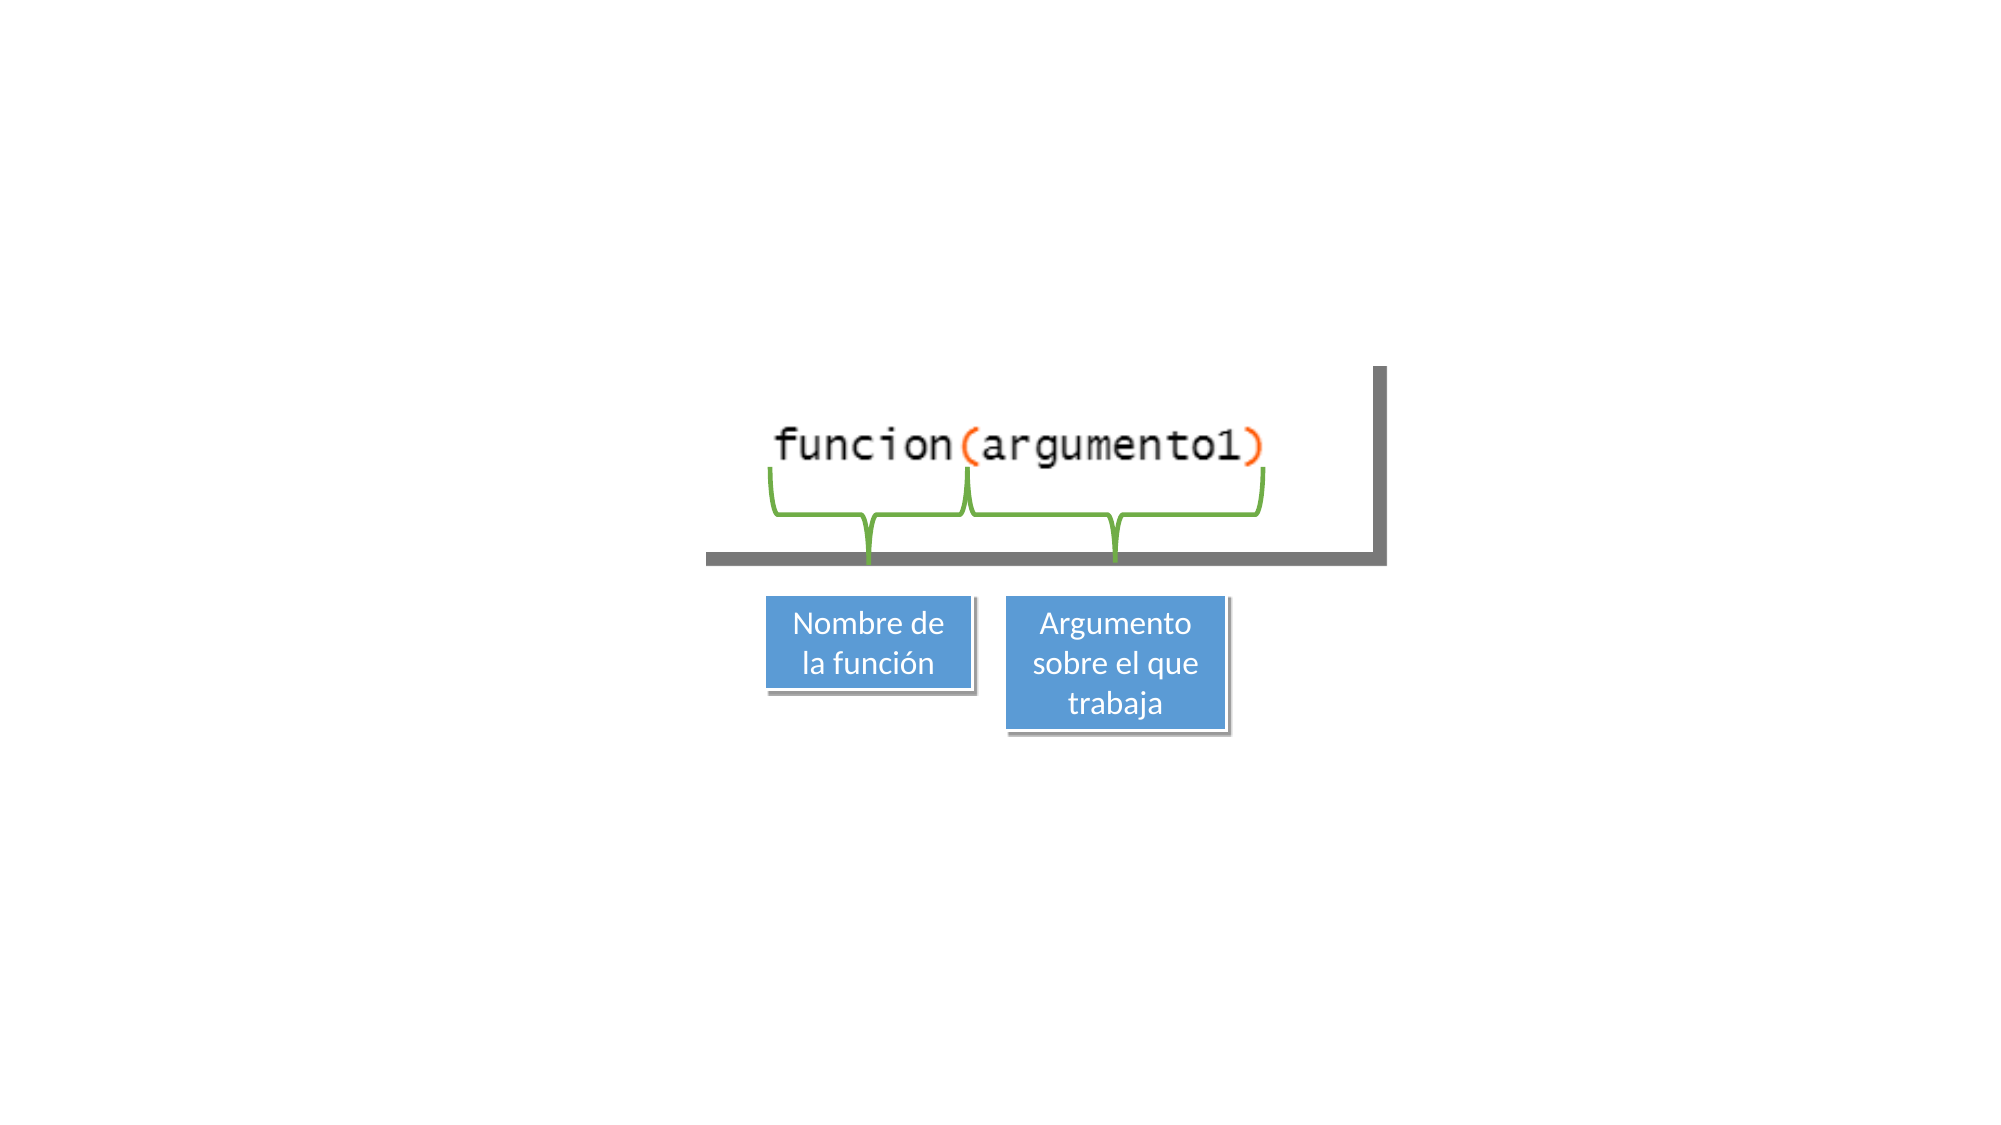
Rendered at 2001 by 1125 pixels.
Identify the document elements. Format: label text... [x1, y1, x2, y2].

picture [872, 505, 1112, 552]
text_box Argumento sobre el que trabaja [1004, 593, 1227, 731]
picture [690, 350, 1373, 552]
text_box Nombre de la función [764, 593, 973, 690]
